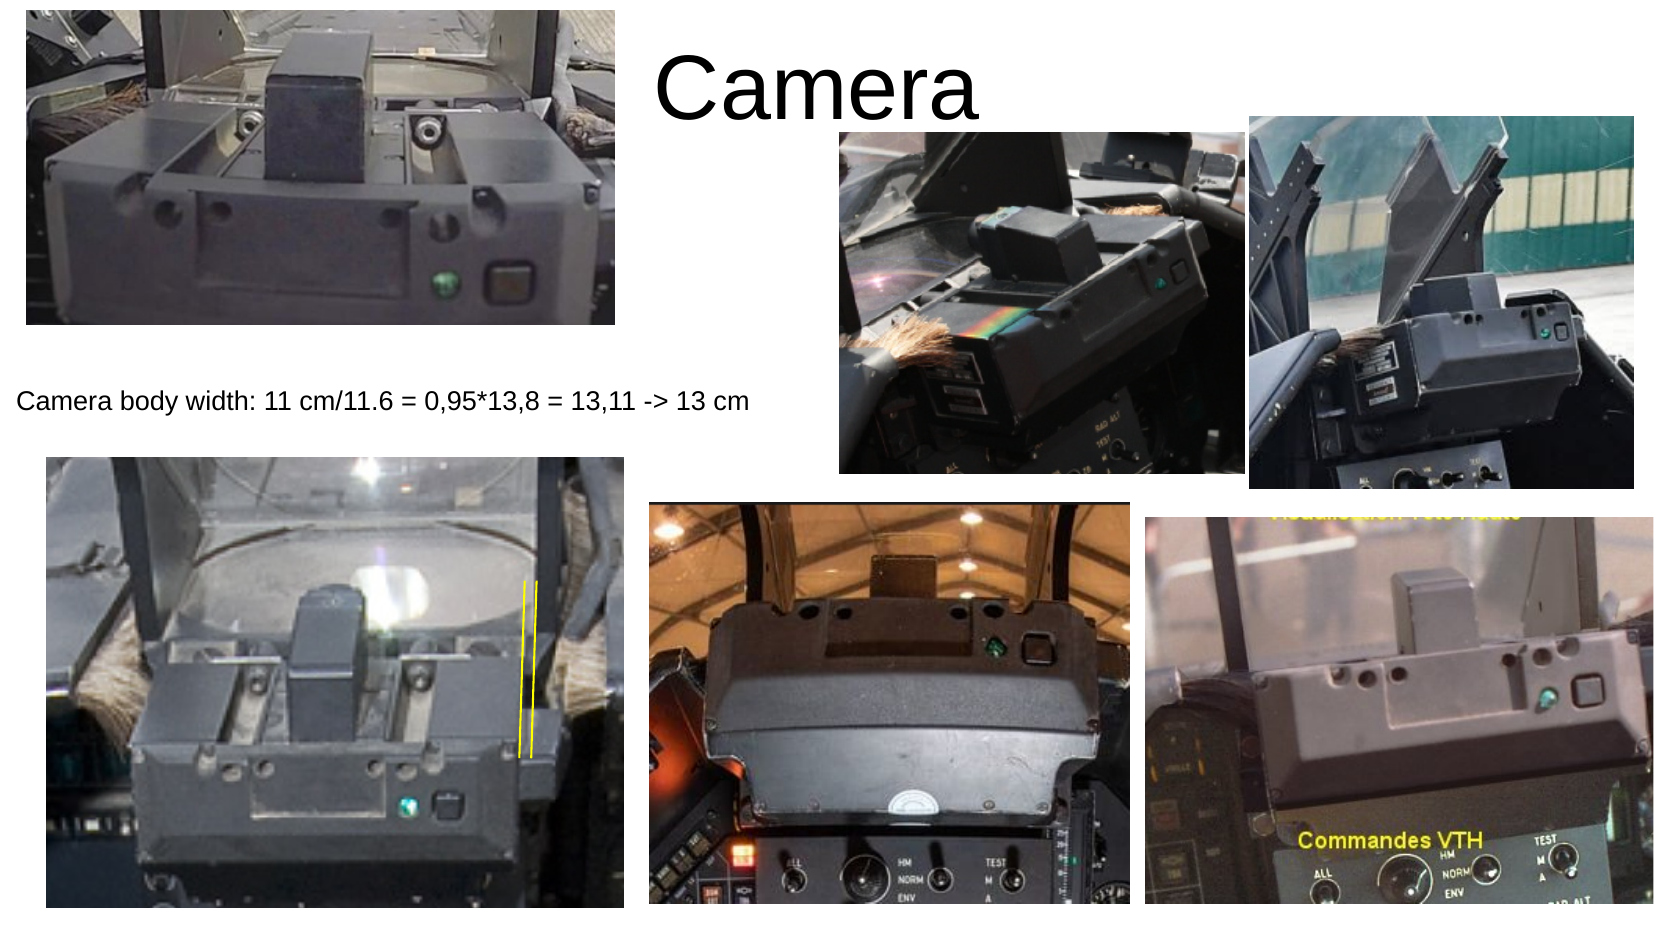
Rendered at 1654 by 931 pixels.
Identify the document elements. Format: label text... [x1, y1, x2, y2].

picture [649, 502, 1130, 904]
title Camera [615, 10, 1562, 166]
picture [839, 132, 1245, 475]
picture [46, 457, 624, 908]
picture [26, 10, 615, 325]
picture [1249, 116, 1634, 489]
title Camera body width: 11 cm/11.6 = 0,95*13,8 = 13,11 -> 13 cm [16, 376, 783, 426]
picture [1145, 517, 1654, 904]
